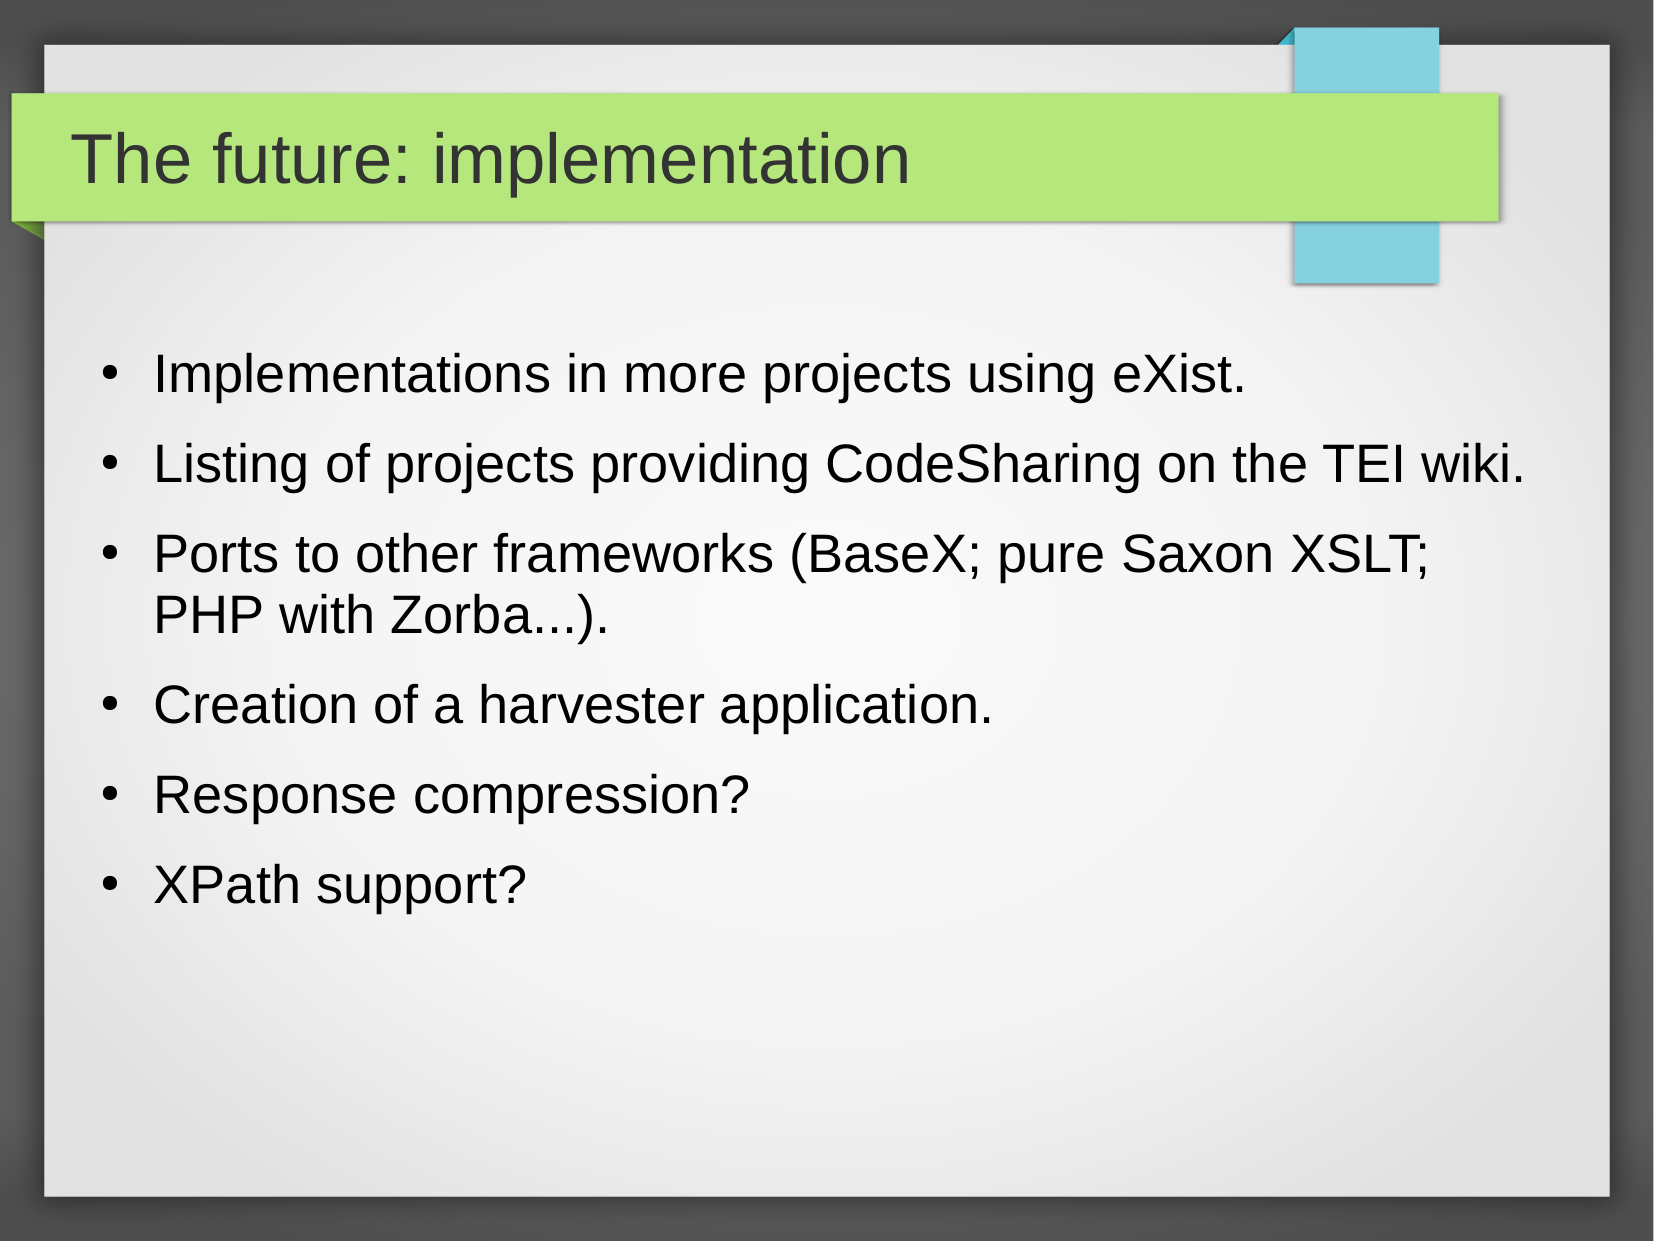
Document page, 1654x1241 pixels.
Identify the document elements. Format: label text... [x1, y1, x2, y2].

picture [0, 0, 1654, 1241]
list Implementations in more projects using eXist. Listing of projects providing CodeSharing on the TEI wiki. Ports to other frameworks (BaseX; pure Saxon XSLT; PHP with Zorba...). Creation of a harvester application. Response compression? XPath support? [82, 343, 1538, 1063]
title The future: implementation [70, 106, 1229, 213]
